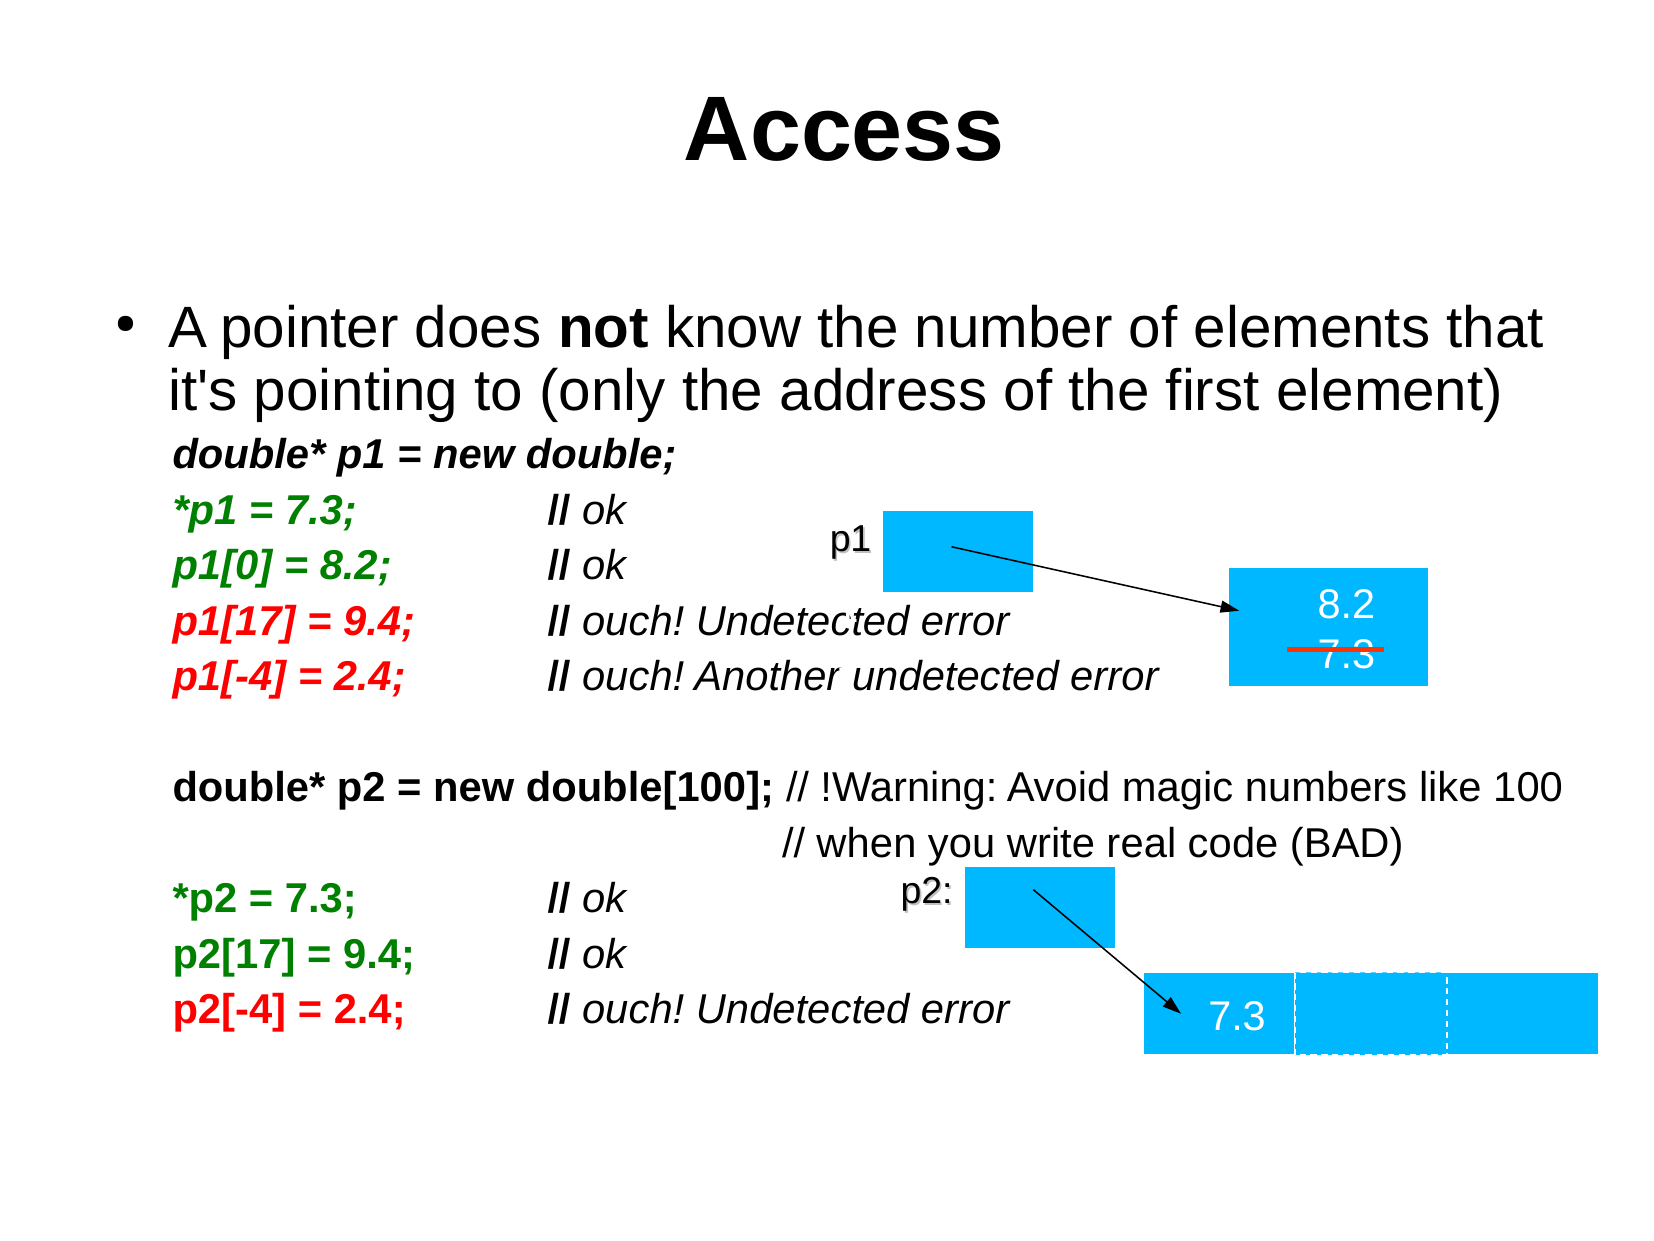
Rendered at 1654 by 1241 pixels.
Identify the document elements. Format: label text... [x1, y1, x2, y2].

text_box p1 [814, 510, 887, 567]
text_box p1: [785, 523, 882, 689]
list A pointer does not know the number of elements that it's pointing to (only the address of the first element) double* p1 = new double; *p1 = 7.3; // ok p1[0] = 8.2; // ok p1[17] = 9.4; // ouch! Undetected error p1[-4] = 2.4; // ouch! Another undetected error double* p2 = new double[100]; // !Warning: Avoid magic numbers like 100 // when you write real code (BAD) *p2 = 7.3; // ok p2[17] = 9.4; // ok p2[-4] = 2.4; // ouch! Undetected error [82, 289, 1613, 1186]
text_box [1295, 972, 1599, 1056]
text_box [881, 509, 1034, 593]
title Access [82, 0, 1571, 249]
text_box p2: [885, 862, 1003, 931]
text_box [964, 866, 1117, 949]
text_box 8.2 7.3 [1228, 566, 1430, 688]
text_box 7.3 [1143, 972, 1295, 1056]
